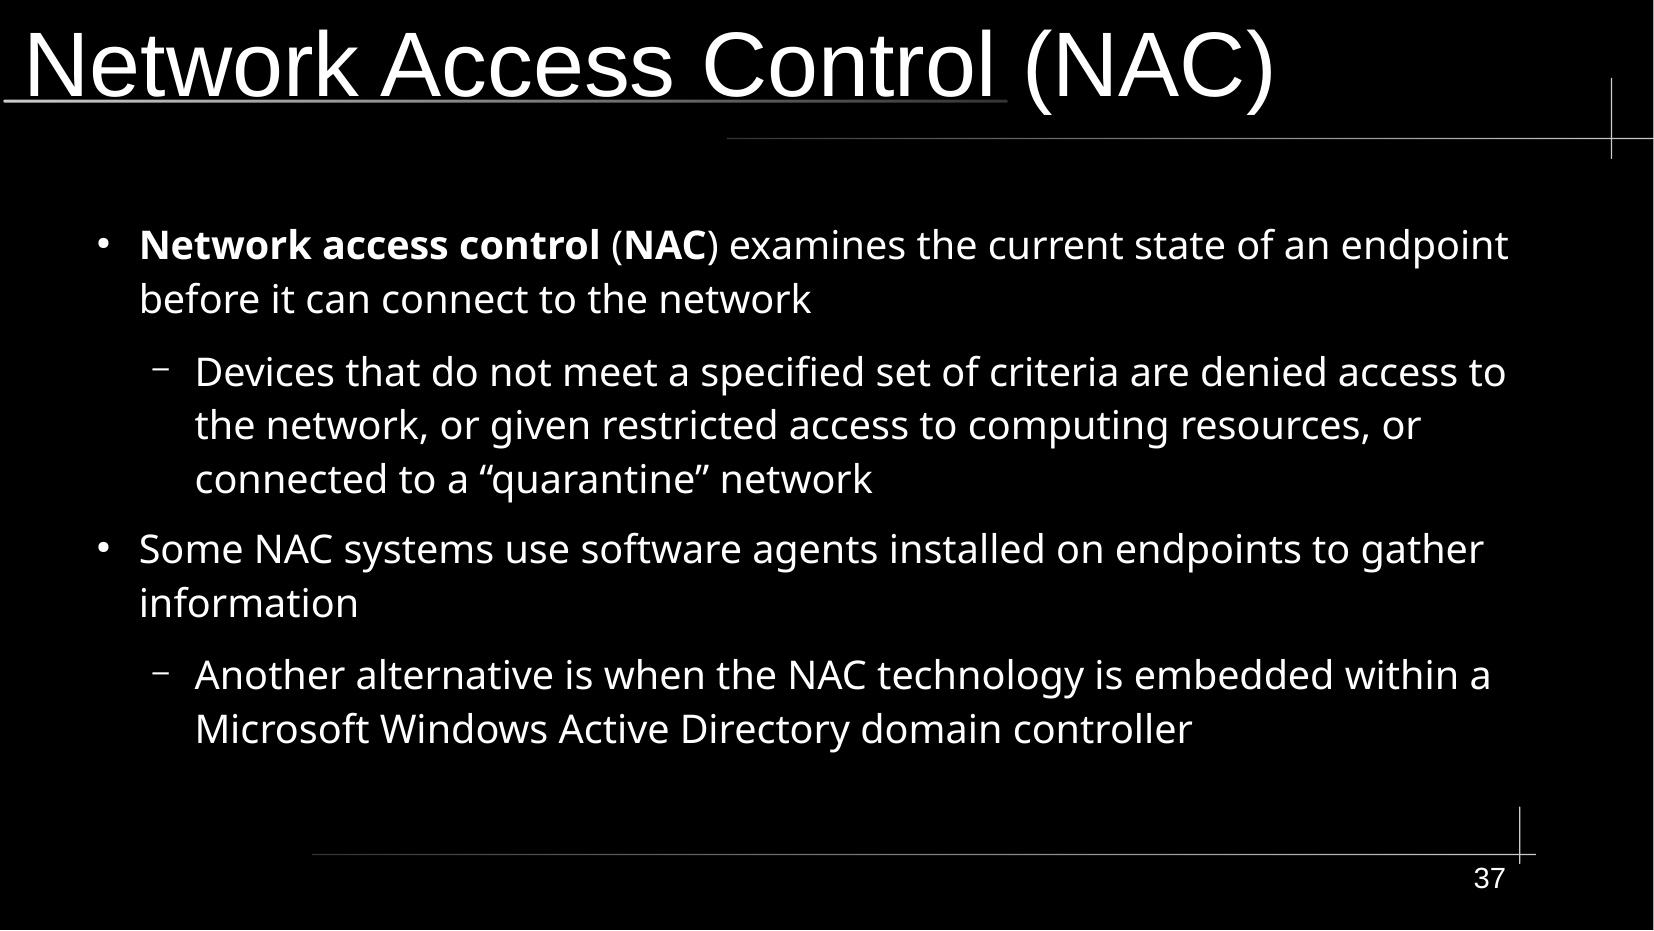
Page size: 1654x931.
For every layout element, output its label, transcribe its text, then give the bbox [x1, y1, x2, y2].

title Network Access Control (NAC) [23, 11, 1589, 119]
list Network access control (NAC) examines the current state of an endpoint before it can connect to the network Devices that do not meet a specified set of criteria are denied access to the network, or given restricted access to computing resources, or connected to a “quarantine” network Some NAC systems use software agents installed on endpoints to gather information Another alternative is when the NAC technology is embedded within a Microsoft Windows Active Directory domain controller [82, 217, 1571, 758]
